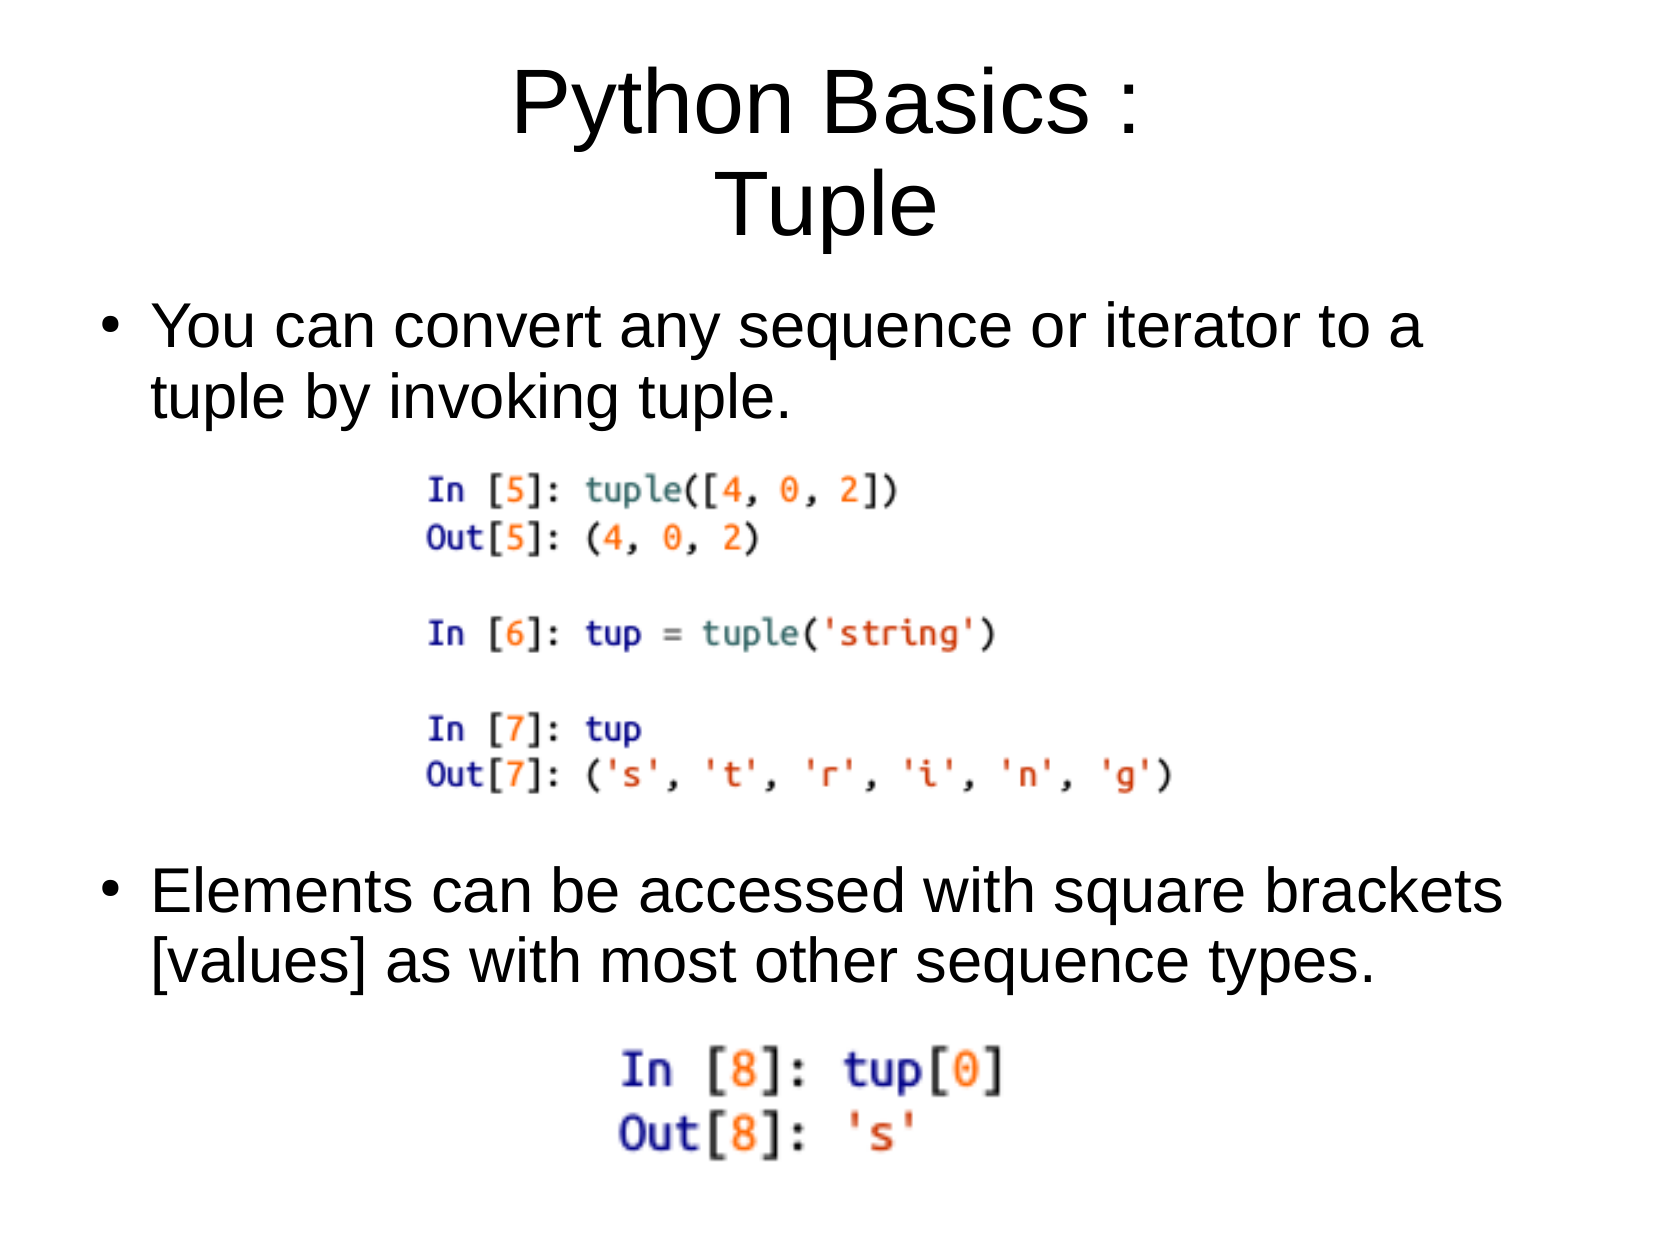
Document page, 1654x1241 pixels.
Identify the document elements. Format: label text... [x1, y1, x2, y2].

title Python Basics : Tuple [82, 49, 1571, 257]
list You can convert any sequence or iterator to a tuple by invoking tuple. Elements can be accessed with square brackets [values] as with most other sequence types. [82, 290, 1571, 1010]
picture [600, 1030, 1051, 1185]
picture [420, 464, 1186, 806]
